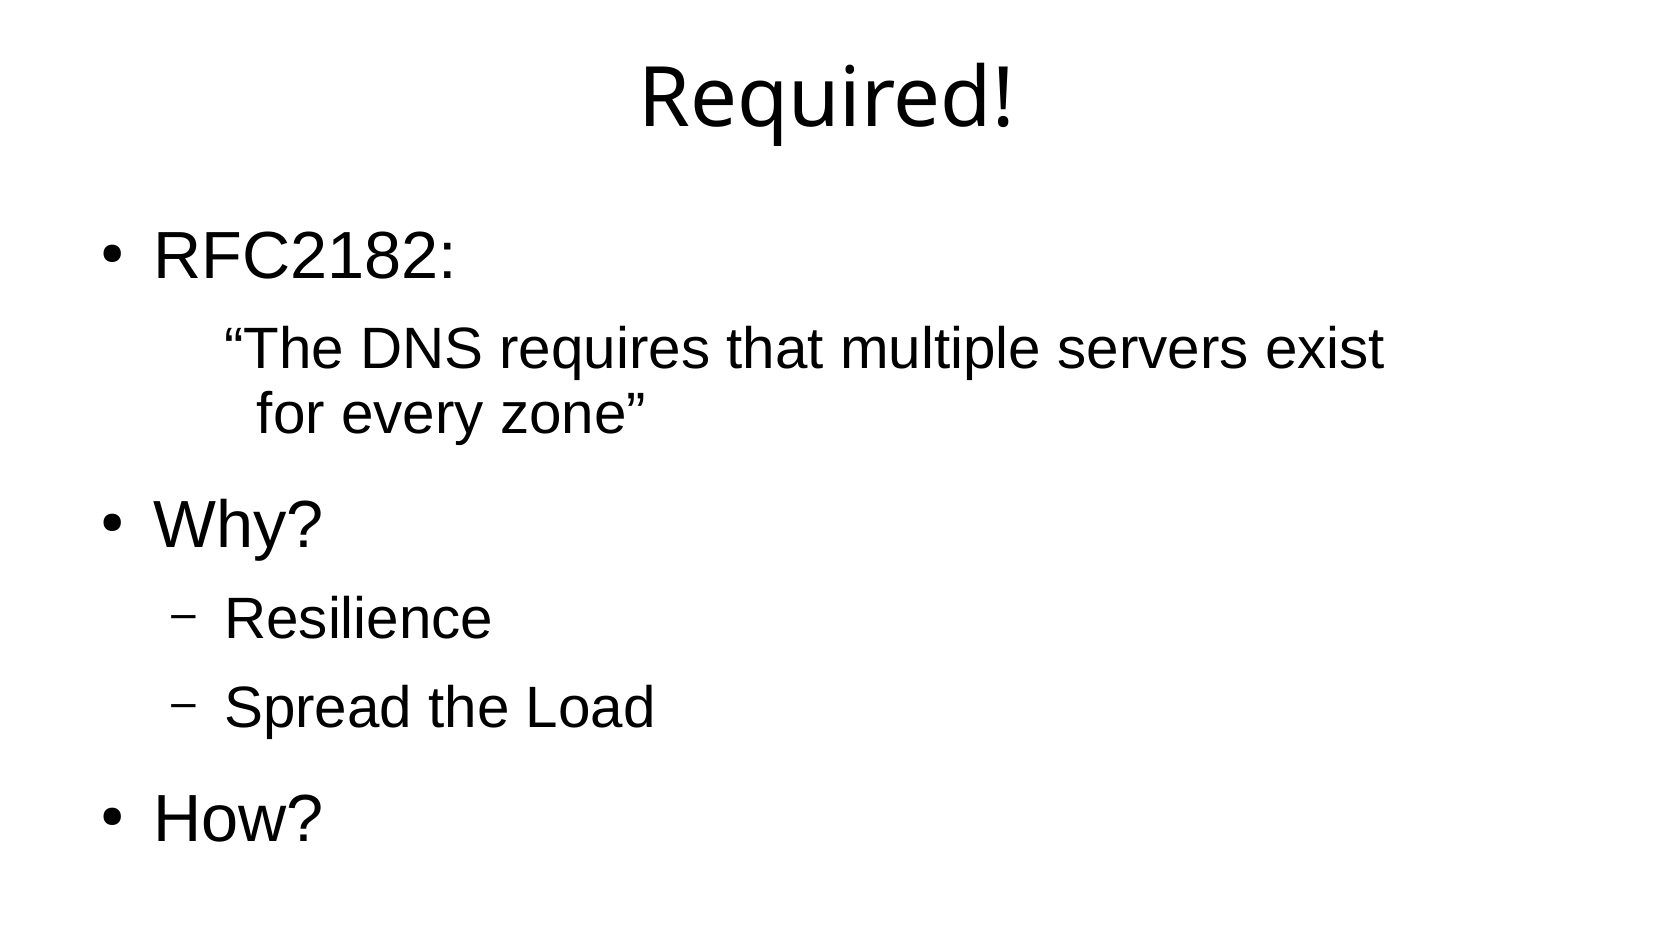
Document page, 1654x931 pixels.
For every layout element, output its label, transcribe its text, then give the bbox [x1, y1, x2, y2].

list RFC2182: “The DNS requires that multiple servers exist for every zone” Why? Resilience Spread the Load How? [82, 217, 1571, 898]
title Required! [82, 37, 1571, 193]
